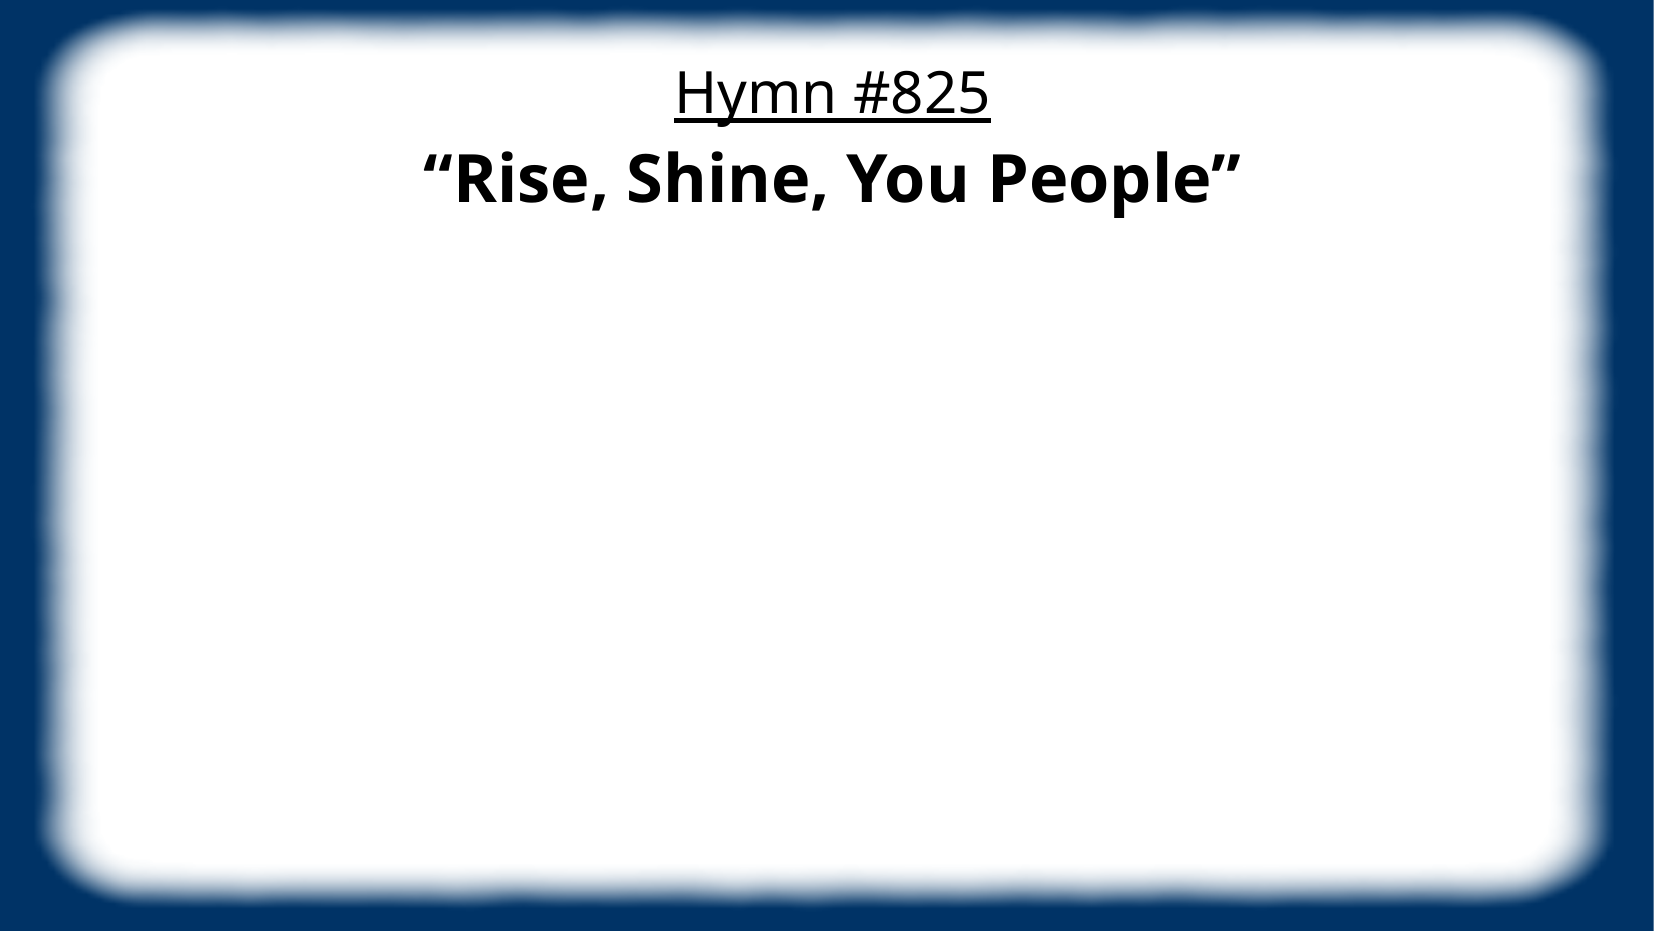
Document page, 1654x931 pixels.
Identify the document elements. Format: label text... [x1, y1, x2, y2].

picture [0, 0, 1654, 931]
text_box Hymn #825 “Rise, Shine, You People” [90, 44, 1576, 226]
